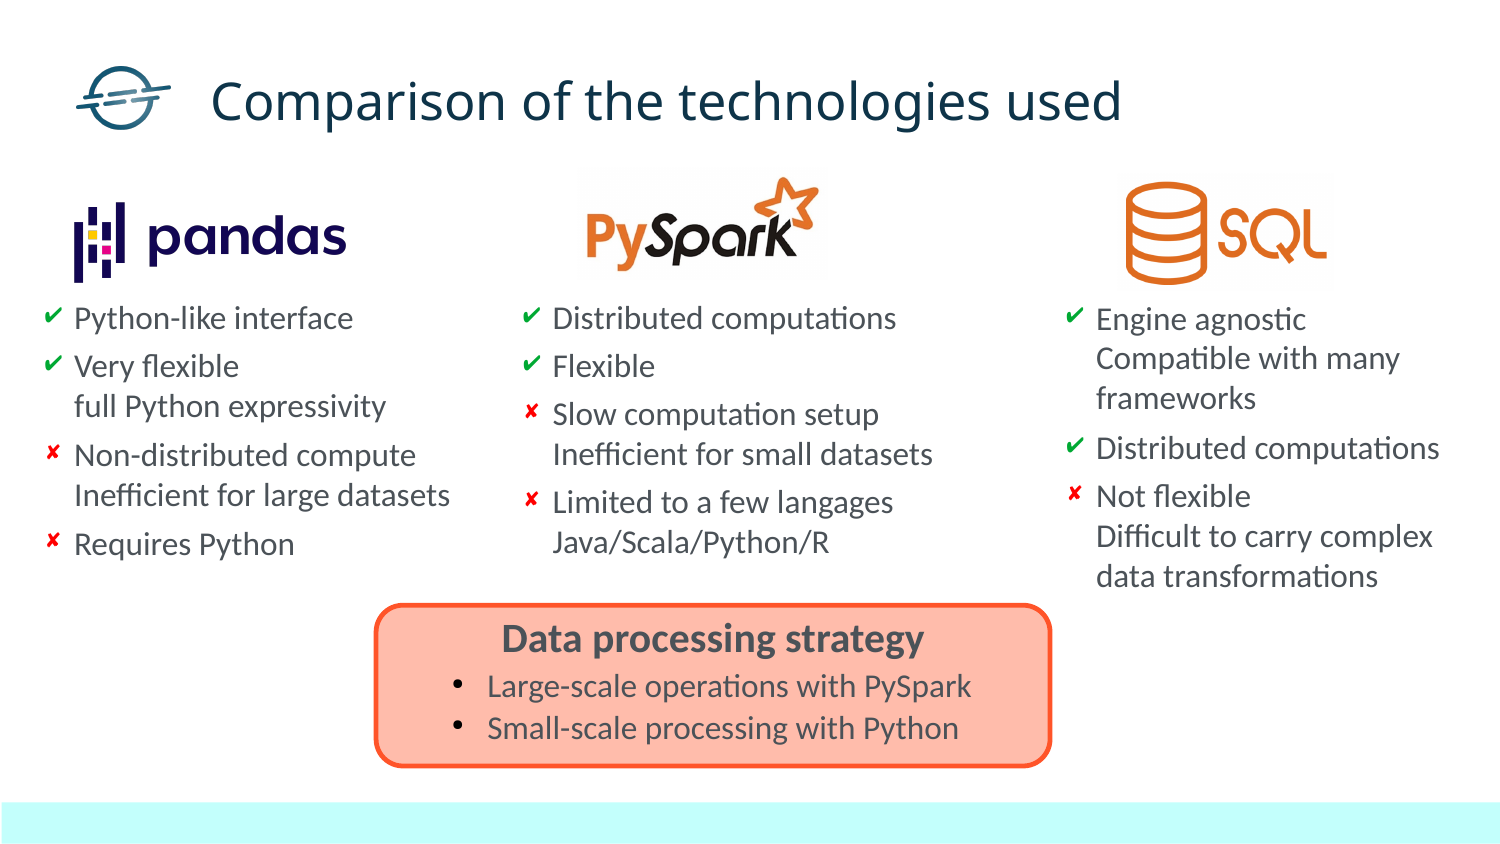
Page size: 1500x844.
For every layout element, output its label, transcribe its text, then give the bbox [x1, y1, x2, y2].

title Small-scale processing with Python [436, 691, 1023, 760]
title Comparison of the technologies used [195, 53, 1344, 141]
title Large-scale operations with PySpark [436, 649, 1040, 709]
title Flexible [496, 328, 731, 376]
title Requires Python [17, 506, 353, 577]
title Not flexible Difficult to carry complex data transformations [1039, 459, 1500, 554]
picture [61, 182, 359, 303]
title Very flexible full Python expressivity [17, 328, 448, 418]
text_box [1, 802, 1500, 844]
title Python-like interface [17, 281, 409, 328]
picture [1117, 173, 1334, 291]
title Distributed computations [1039, 411, 1480, 459]
picture [577, 167, 828, 280]
title Limited to a few langages Java/Scala/Python/R [496, 465, 930, 579]
picture [76, 66, 171, 130]
title Engine agnostic Compatible with many frameworks [1039, 281, 1463, 411]
text_box [376, 605, 1051, 767]
title Distributed computations [496, 281, 920, 341]
title Slow computation setup Inefficient for small datasets [496, 376, 963, 472]
title Data processing strategy [486, 596, 943, 649]
title Non-distributed compute Inefficient for large datasets [17, 418, 470, 513]
